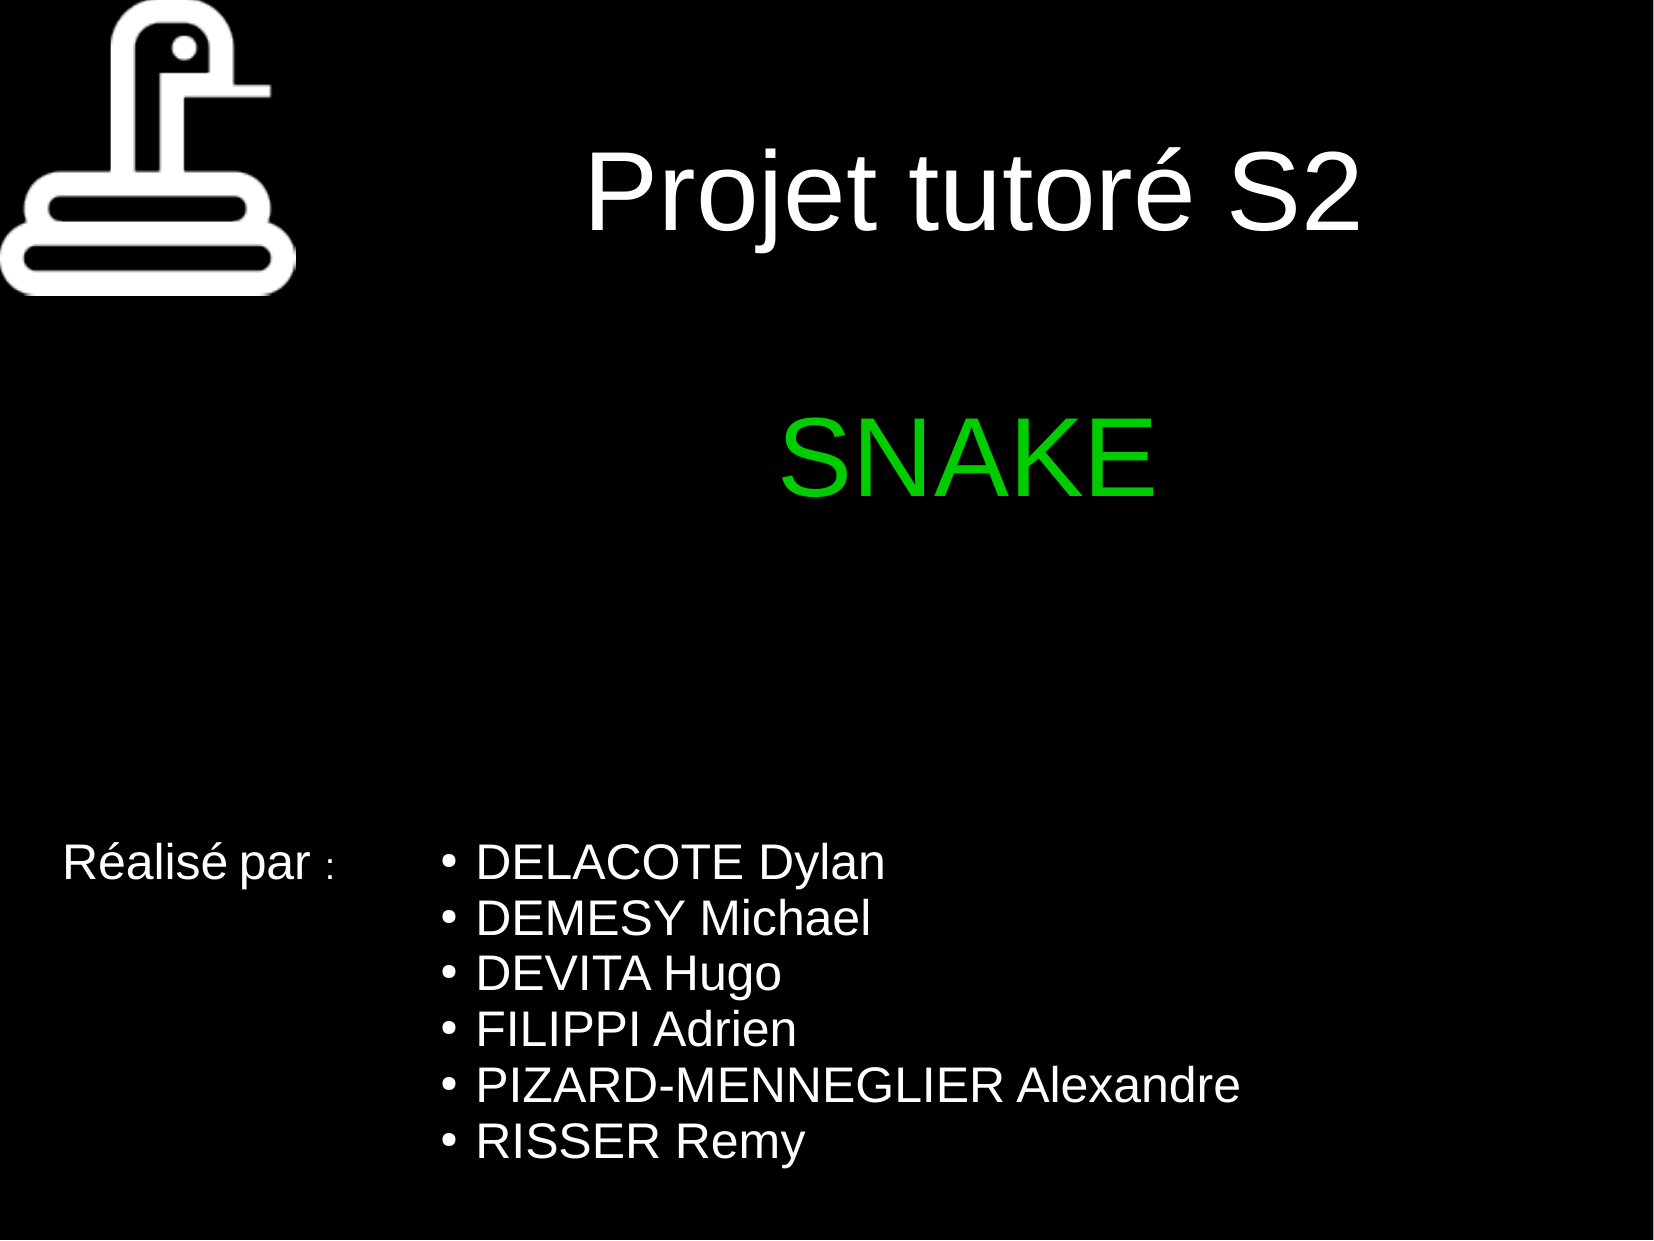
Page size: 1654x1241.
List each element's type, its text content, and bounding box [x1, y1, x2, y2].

text_box Réalisé par : [47, 826, 355, 940]
text_box DELACOTE Dylan DEMESY Michael DEVITA Hugo FILIPPI Adrien PIZARD-MENNEGLIER Alexandre RISSER Remy [425, 826, 1654, 1177]
title Projet tutoré S2 [296, 88, 1654, 296]
picture [0, 0, 296, 296]
title SNAKE [141, 354, 1654, 562]
